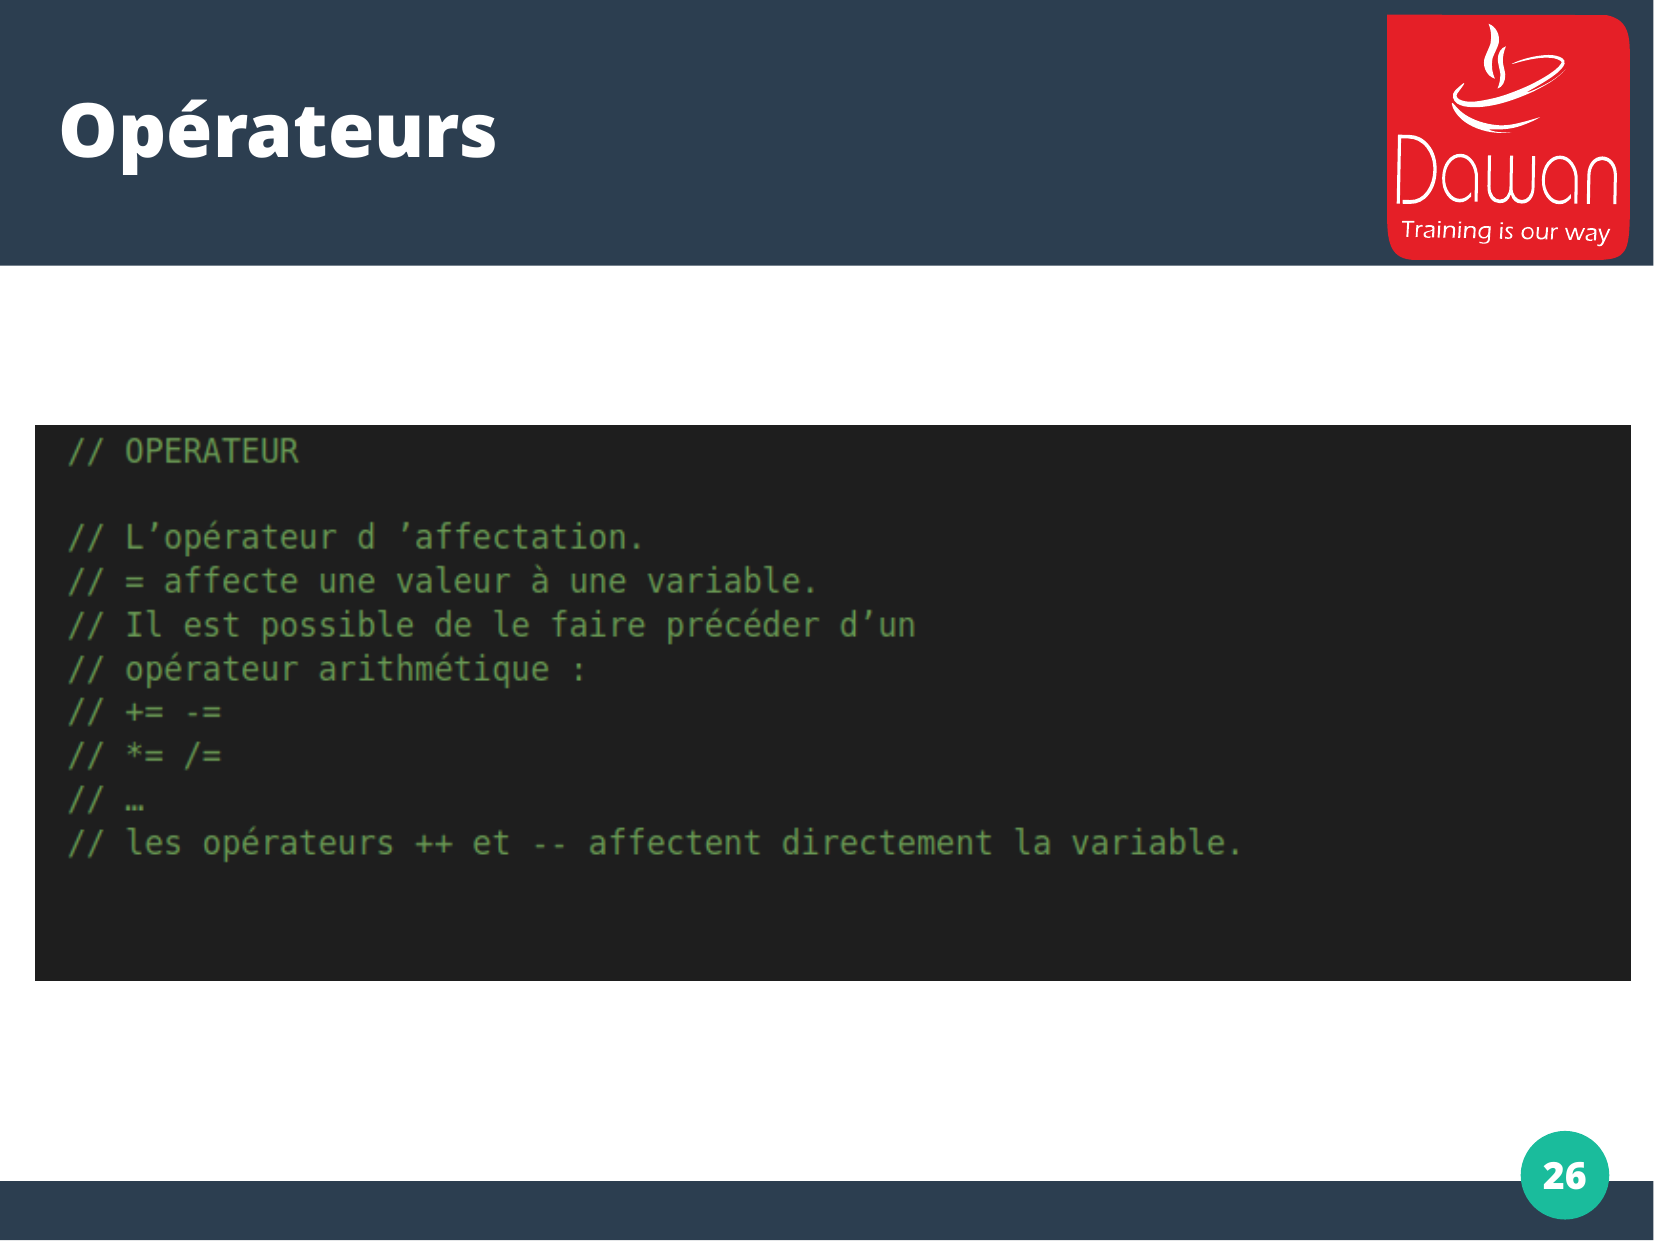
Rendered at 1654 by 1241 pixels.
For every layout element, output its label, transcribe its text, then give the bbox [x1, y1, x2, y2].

picture [1387, 14, 1630, 260]
picture [35, 425, 1631, 981]
title Opérateurs [59, 49, 1387, 207]
